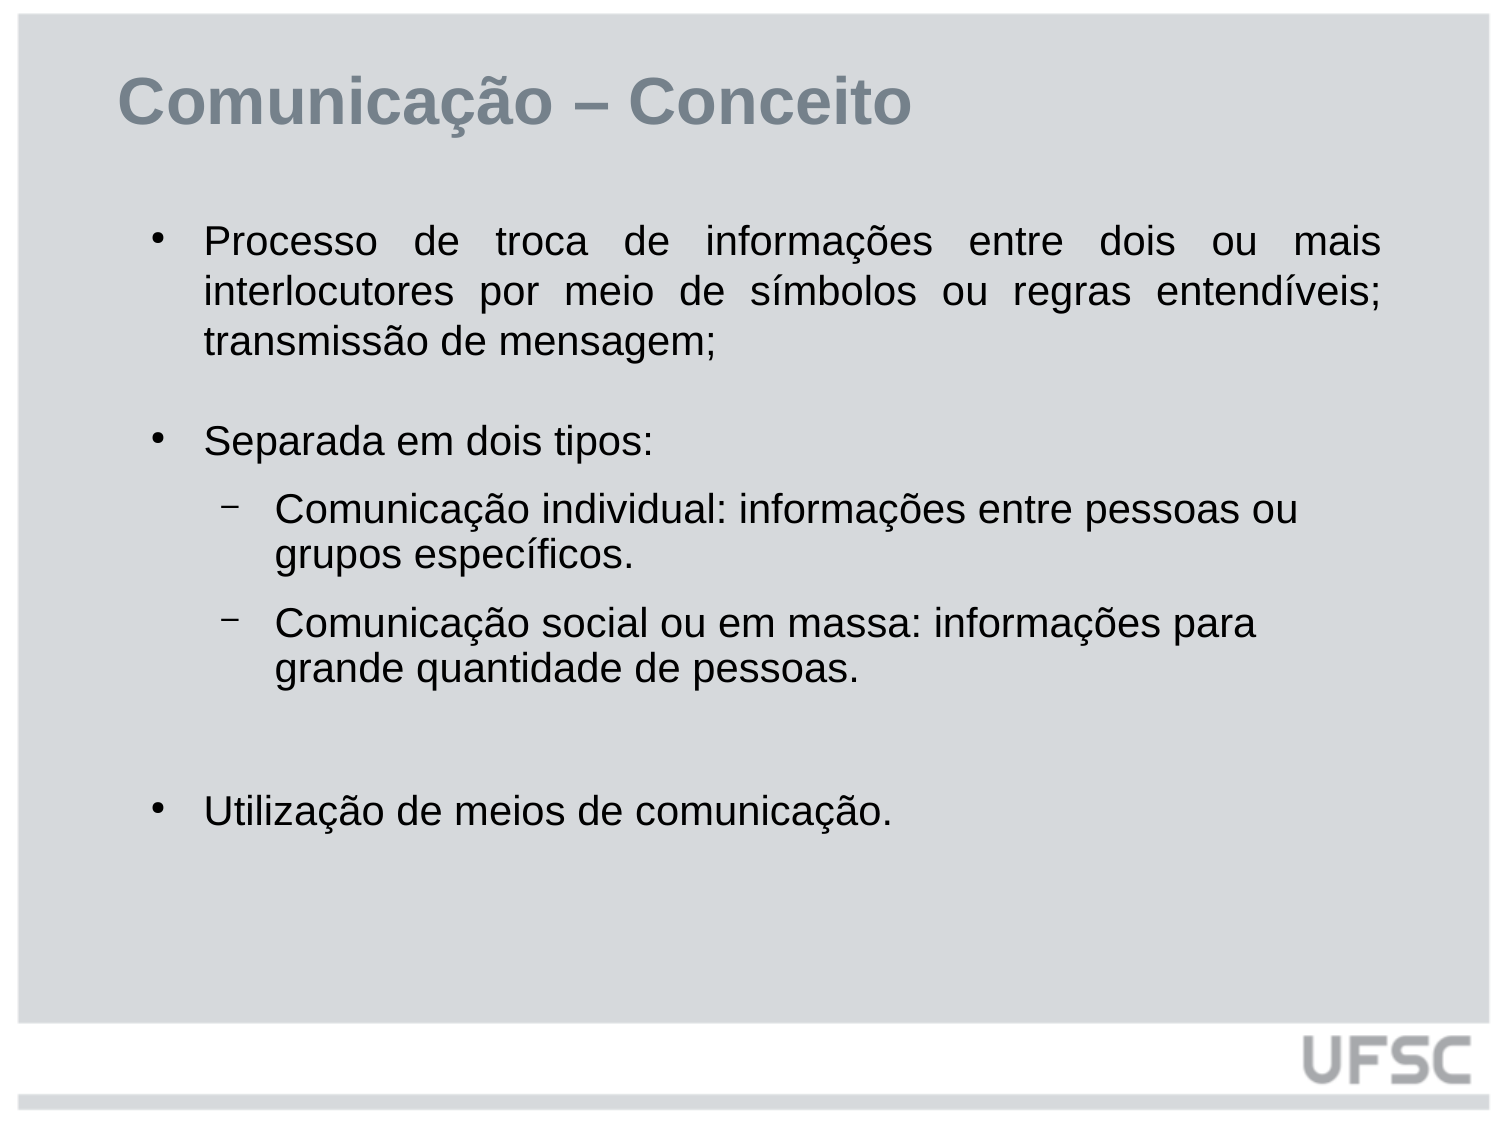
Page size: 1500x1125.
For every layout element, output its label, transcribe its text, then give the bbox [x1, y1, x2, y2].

list Processo de troca de informações entre dois ou mais interlocutores por meio de símbolos ou regras entendíveis; transmissão de mensagem; Separada em dois tipos: Comunicação individual: informações entre pessoas ou grupos específicos. Comunicação social ou em massa: informações para grande quantidade de pessoas. Utilização de meios de comunicação. [118, 206, 1397, 857]
picture [0, 0, 1500, 1125]
title Comunicação – Conceito [103, 59, 1397, 178]
